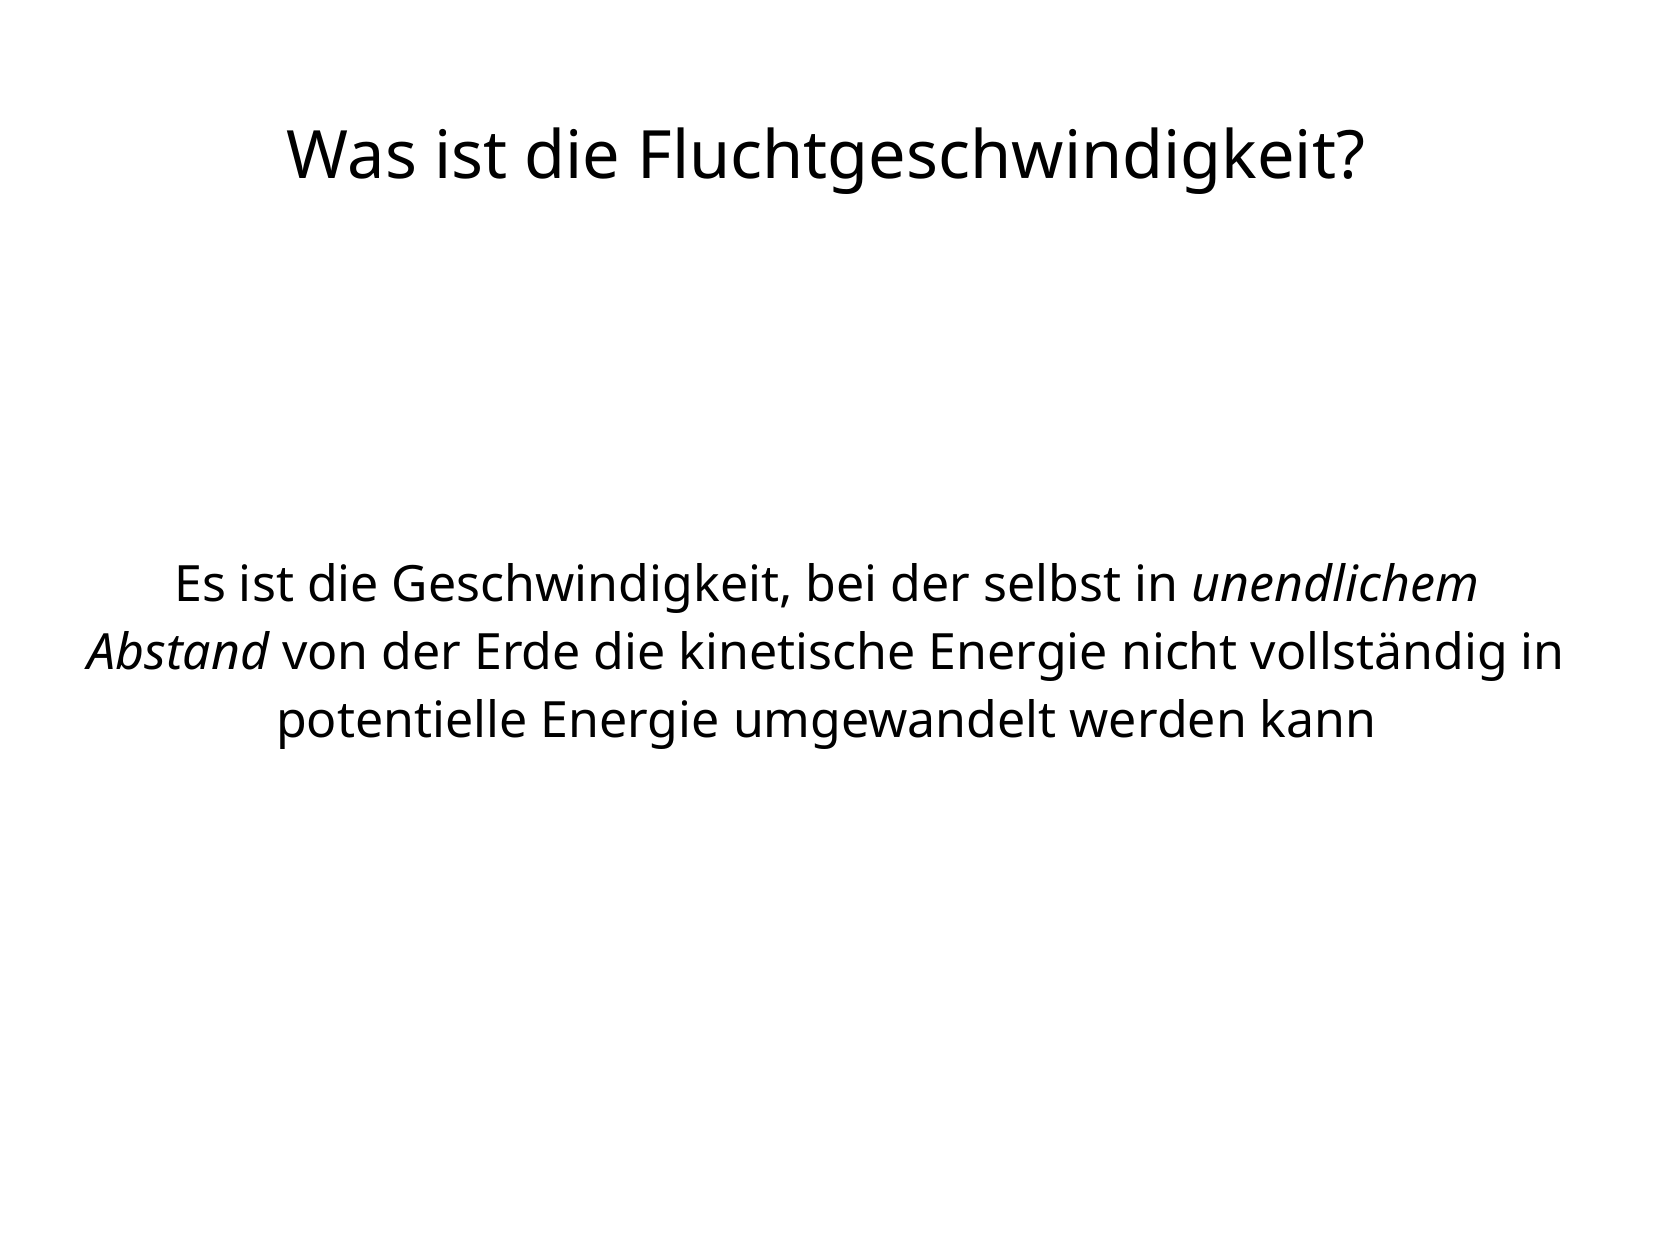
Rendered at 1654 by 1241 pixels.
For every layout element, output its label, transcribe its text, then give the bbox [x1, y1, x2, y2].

subtitle Es ist die Geschwindigkeit, bei der selbst in unendlichem Abstand von der Erde die kinetische Energie nicht vollständig in potentielle Energie umgewandelt werden kann [82, 290, 1571, 1010]
title Was ist die Fluchtgeschwindigkeit? [82, 49, 1571, 257]
